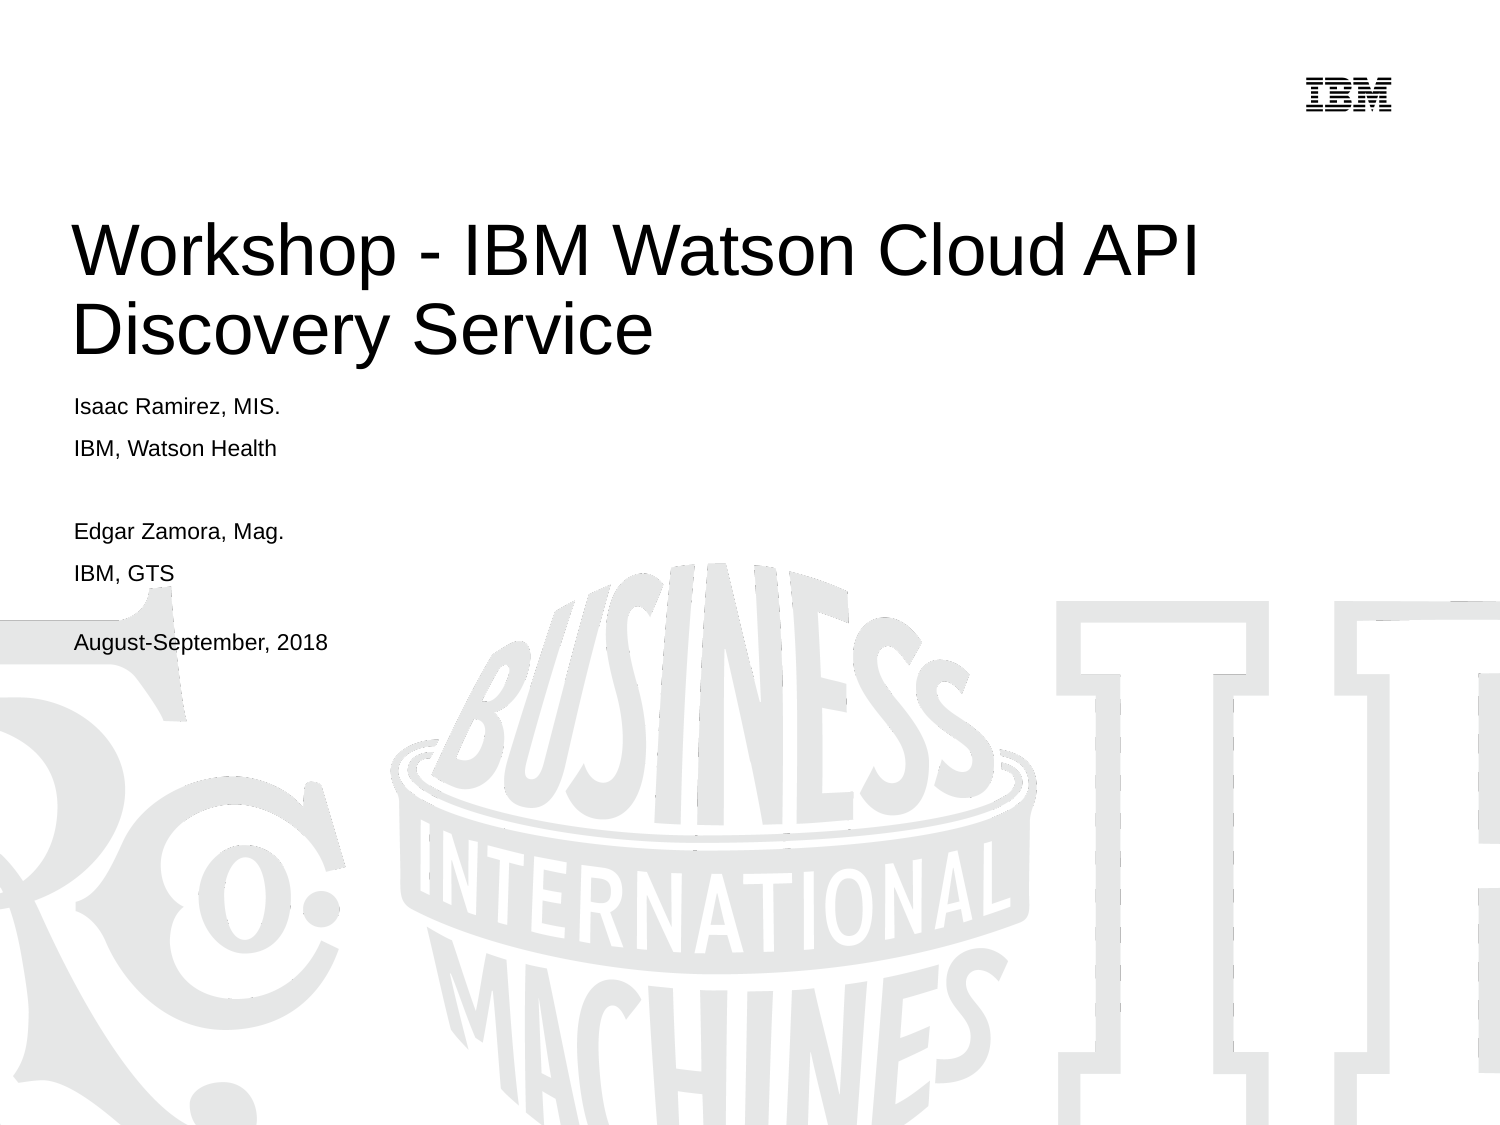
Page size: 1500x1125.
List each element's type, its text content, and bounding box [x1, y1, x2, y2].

title Workshop - IBM Watson Cloud API Discovery Service [56, 205, 1447, 466]
subtitle Isaac Ramirez, MIS. IBM, Watson Health Edgar Zamora, Mag. IBM, GTS August-September, 2018 [59, 383, 1334, 663]
picture [0, 0, 1500, 1125]
